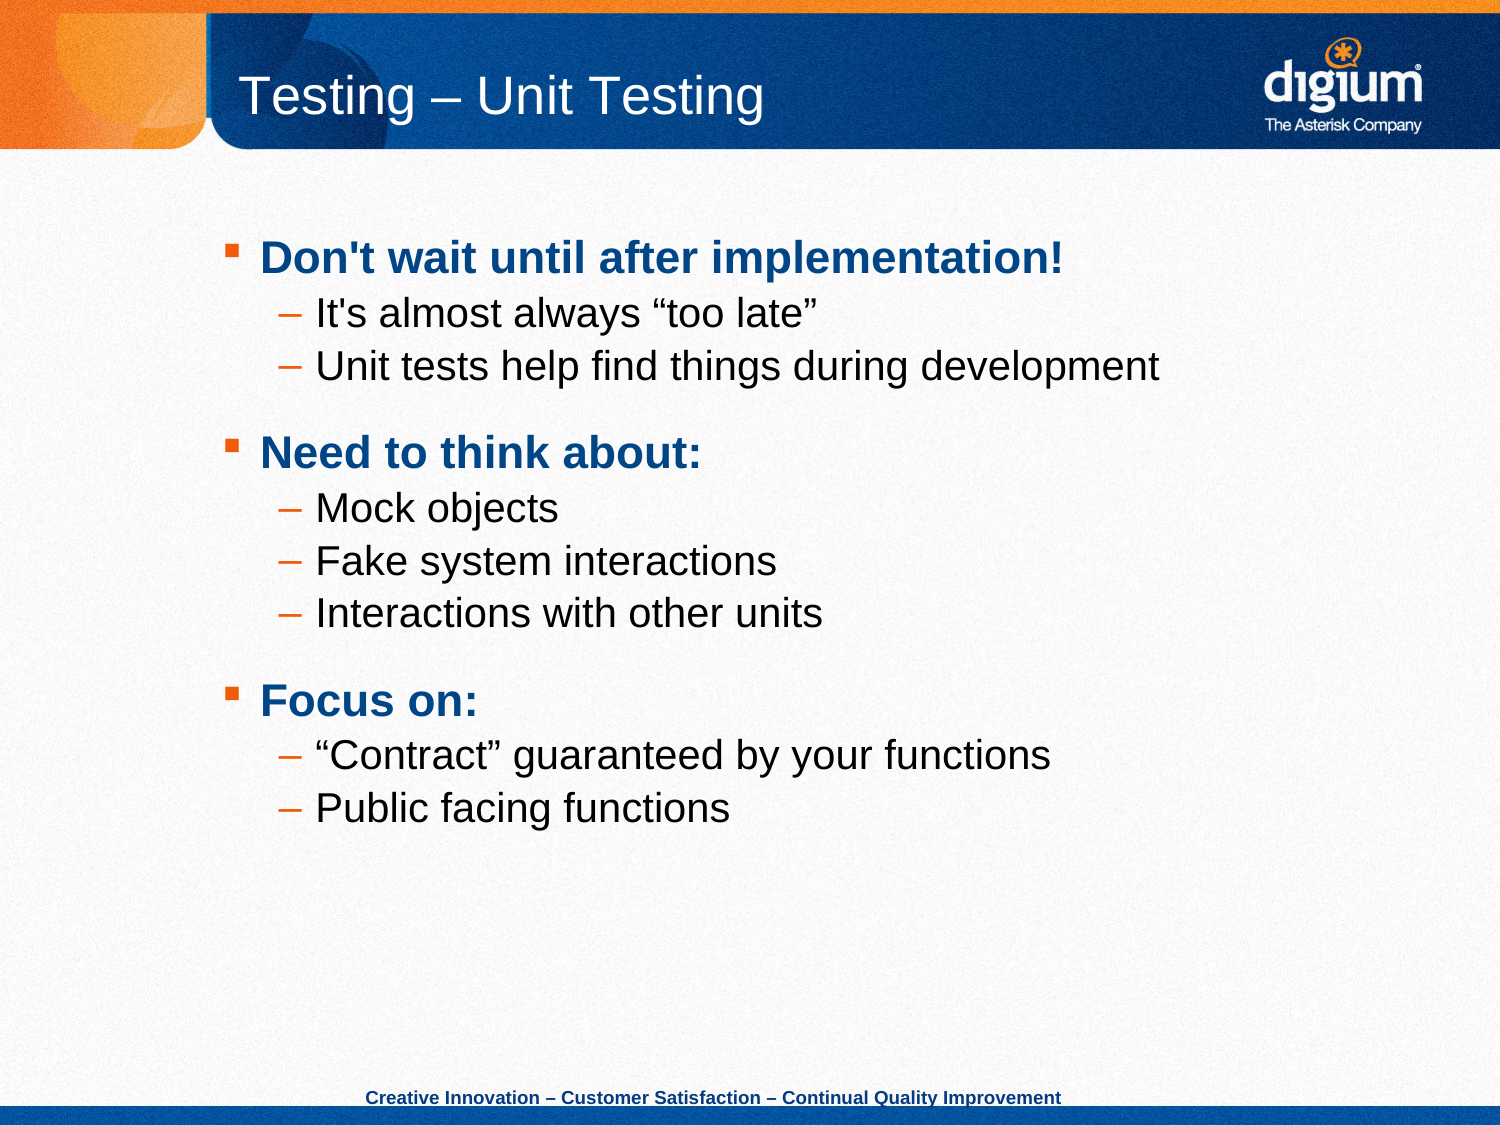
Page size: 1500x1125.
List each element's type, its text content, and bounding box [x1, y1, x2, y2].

picture [0, 0, 1500, 1125]
list Don't wait until after implementation! It's almost always “too late” Unit tests help find things during development Need to think about: Mock objects Fake system interactions Interactions with other units Focus on: “Contract” guaranteed by your functions Public facing functions [206, 224, 1301, 967]
title Testing – Unit Testing [238, 27, 1243, 127]
